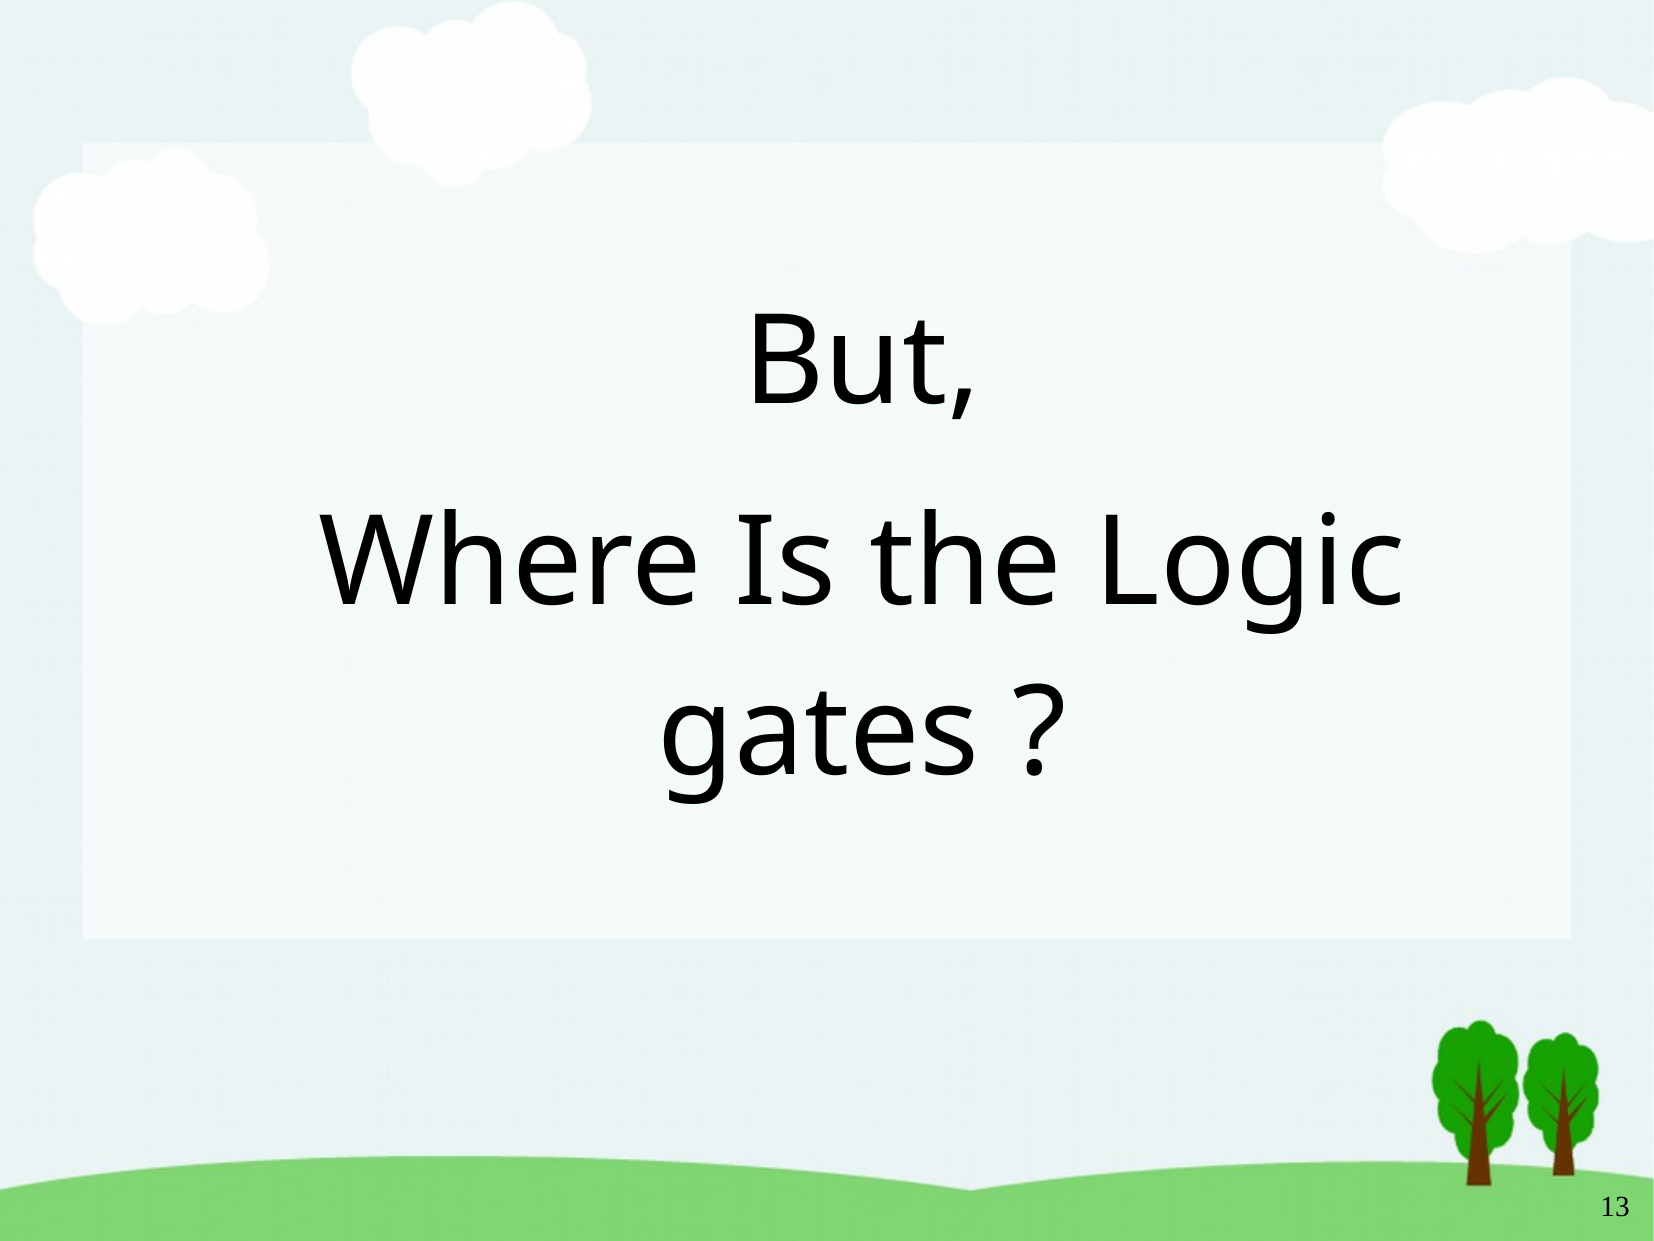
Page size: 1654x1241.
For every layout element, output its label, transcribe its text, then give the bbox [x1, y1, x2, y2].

list But, Where Is the Logic gates ? [82, 142, 1571, 939]
picture [0, 0, 1654, 1241]
